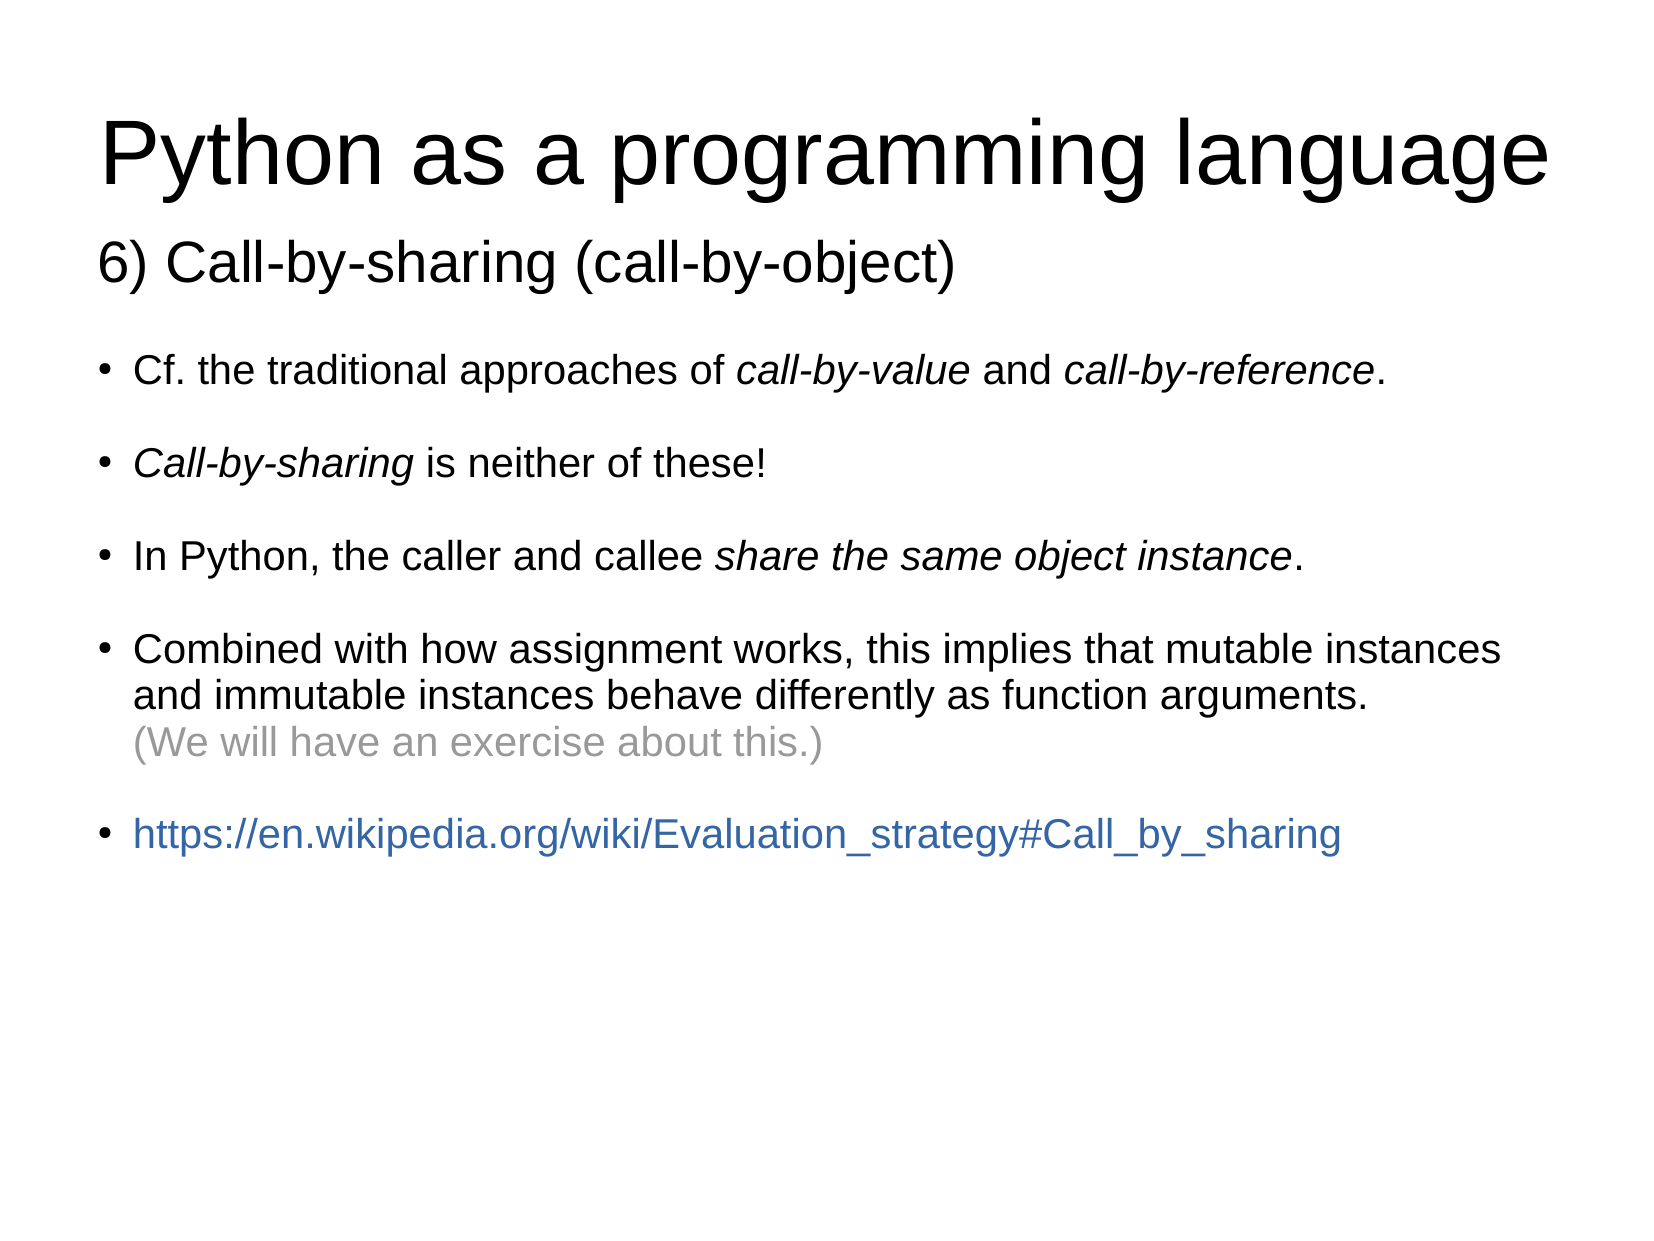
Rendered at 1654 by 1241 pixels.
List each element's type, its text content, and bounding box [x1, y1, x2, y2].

title Python as a programming language [82, 49, 1571, 257]
text_box 6) Call-by-sharing (call-by-object) Cf. the traditional approaches of call-by-value and call-by-reference. Call-by-sharing is neither of these! In Python, the caller and callee share the same object instance. Combined with how assignment works, this implies that mutable instances and immutable instances behave differently as function arguments. (We will have an exercise about this.) https://en.wikipedia.org/wiki/Evaluation_strategy#Call_by_sharing [82, 222, 1561, 872]
